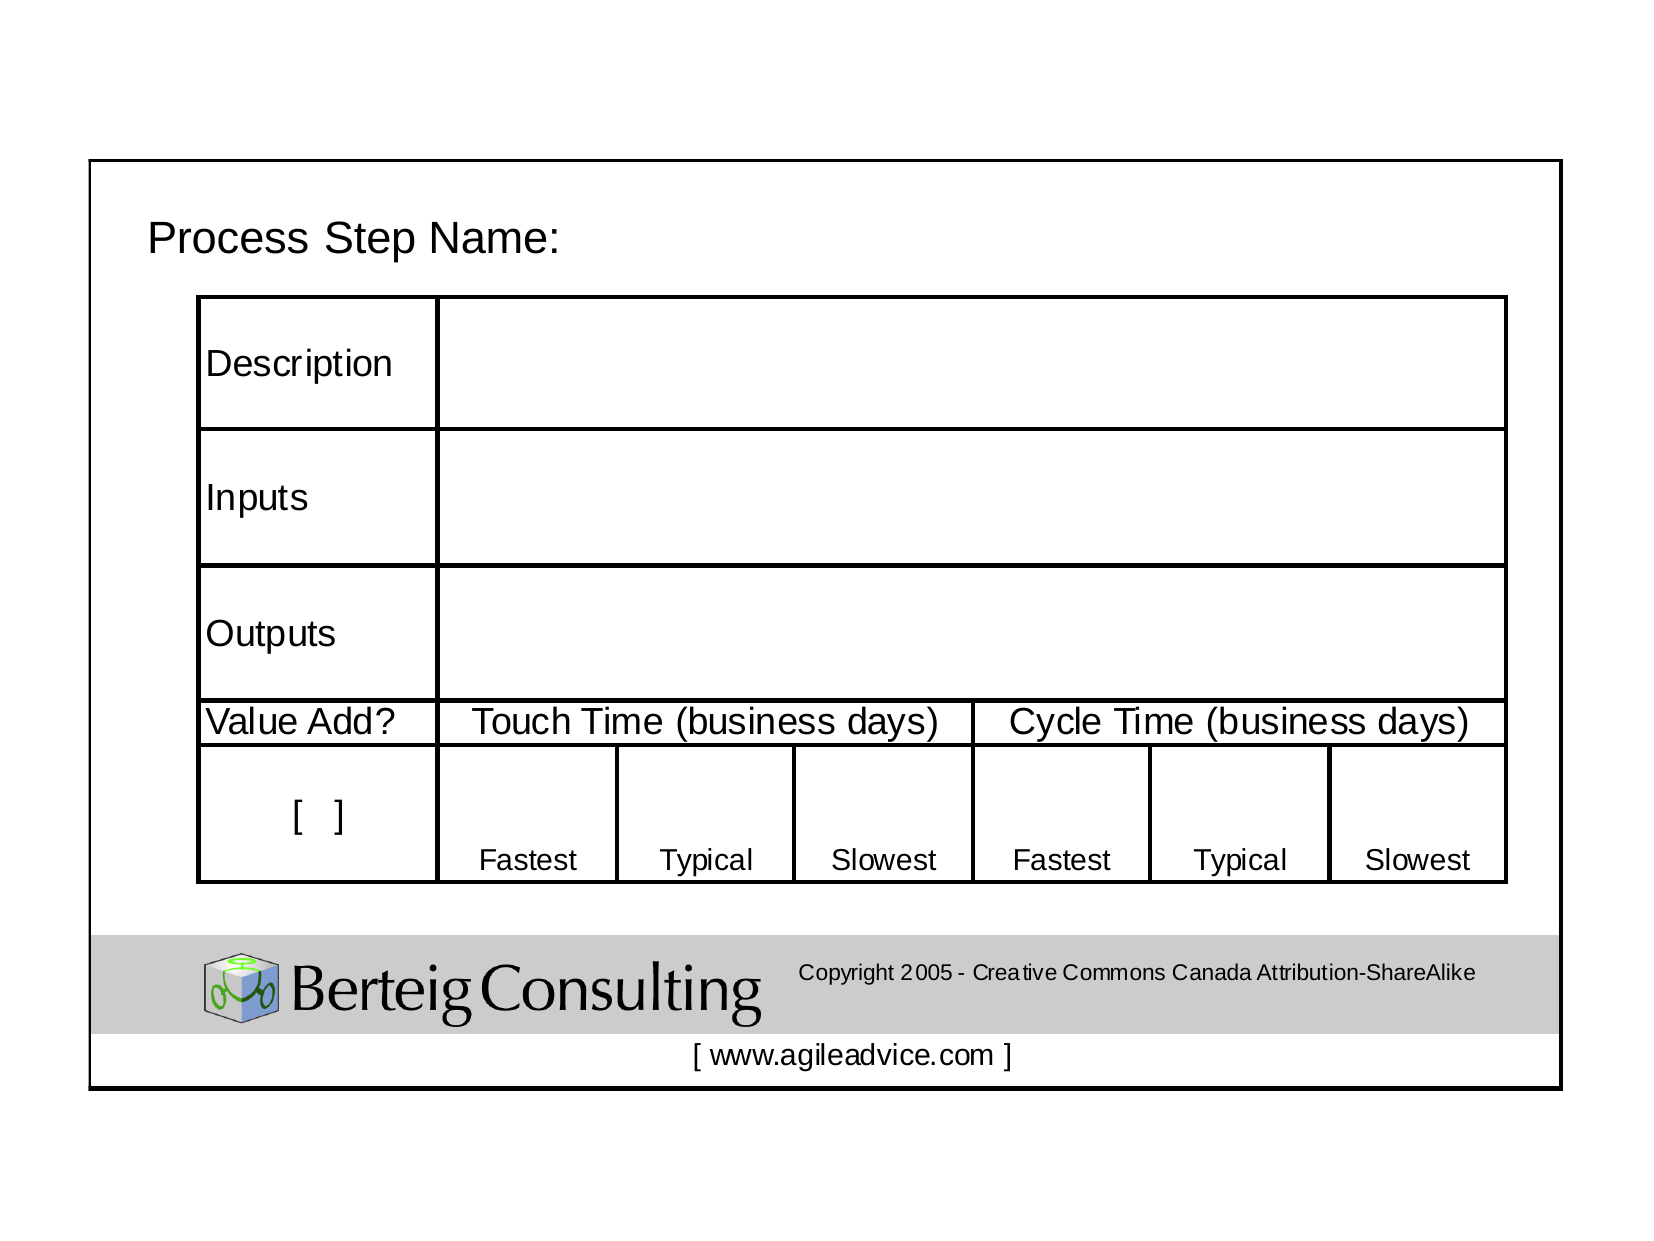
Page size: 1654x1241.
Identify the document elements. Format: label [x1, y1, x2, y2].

chart [88, 159, 1565, 1093]
